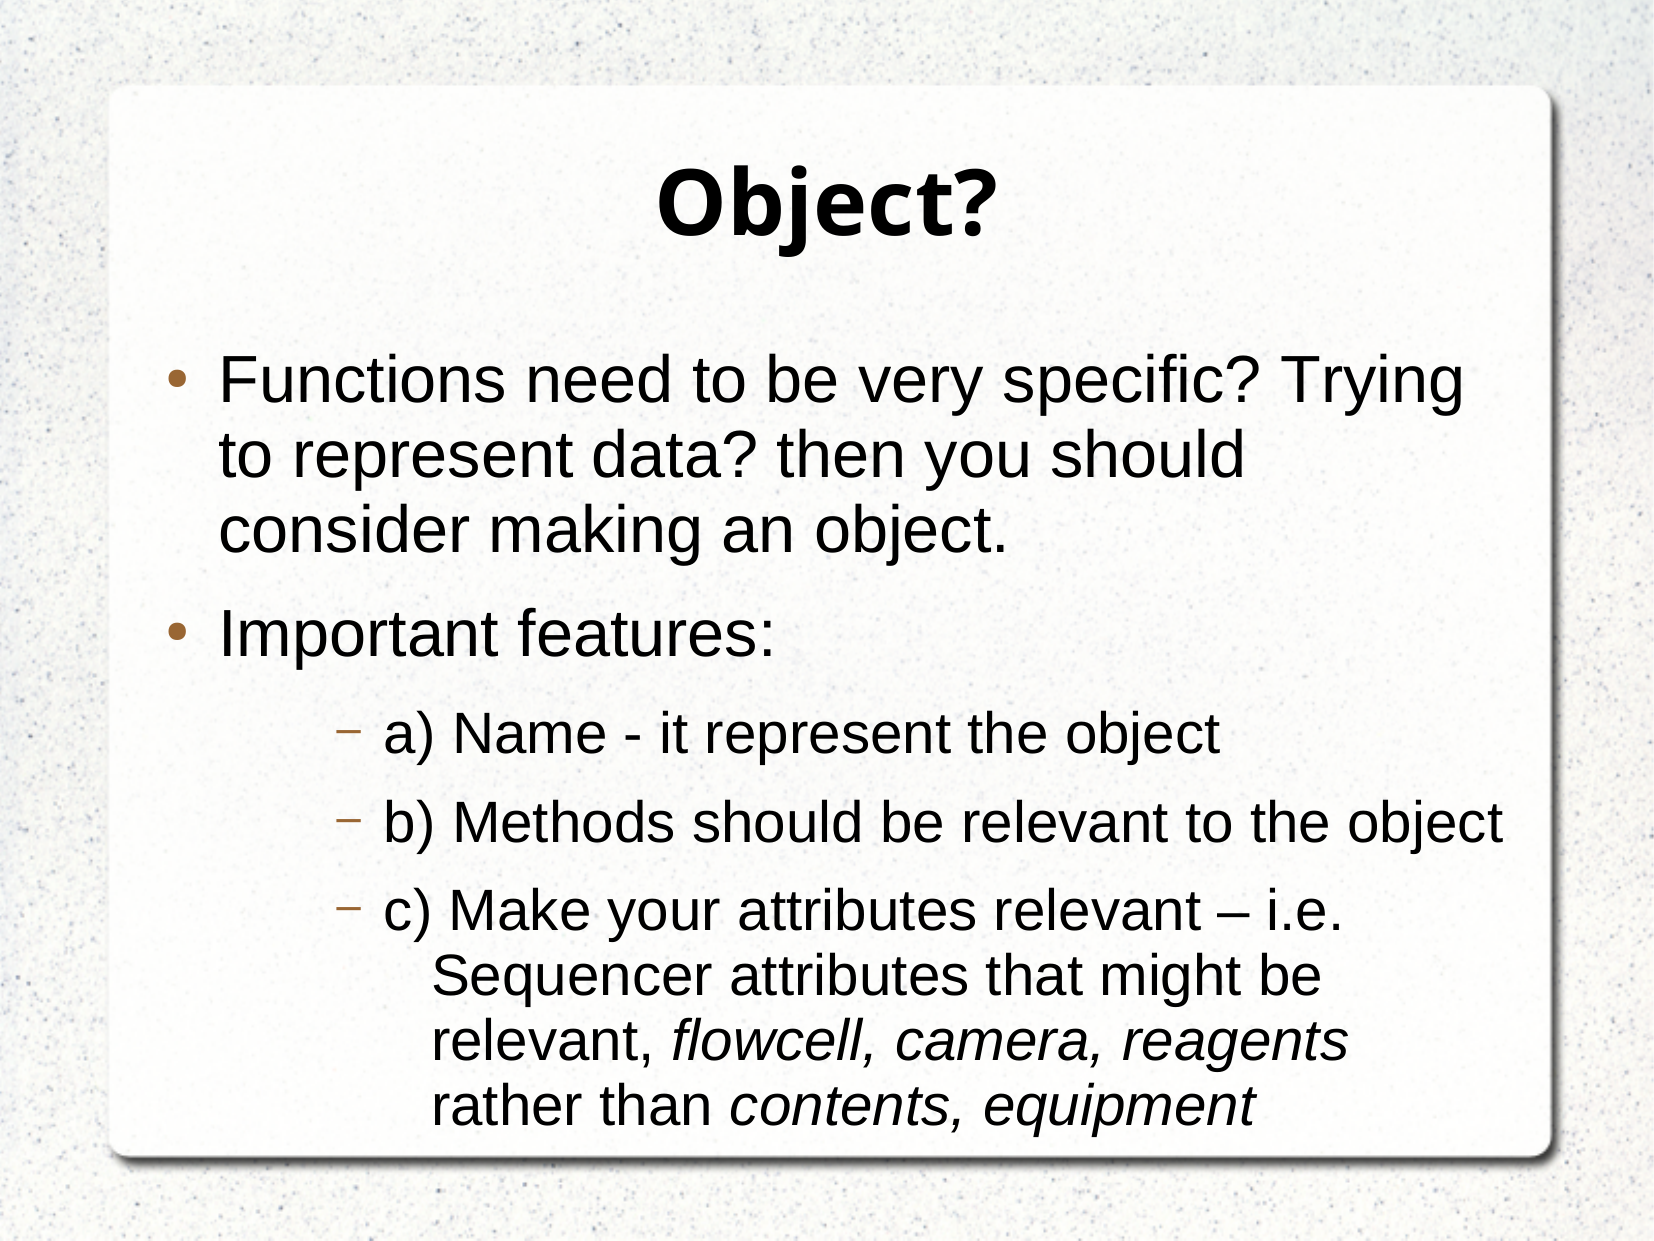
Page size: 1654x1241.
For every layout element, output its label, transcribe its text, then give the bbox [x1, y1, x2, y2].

title Object? [118, 96, 1536, 304]
picture [0, 0, 1654, 1241]
list Functions need to be very specific? Trying to represent data? then you should consider making an object. Important features: a) Name - it represent the object b) Methods should be relevant to the object c) Make your attributes relevant – i.e. Sequencer attributes that might be relevant, flowcell, camera, reagents rather than contents, equipment [147, 342, 1506, 1138]
